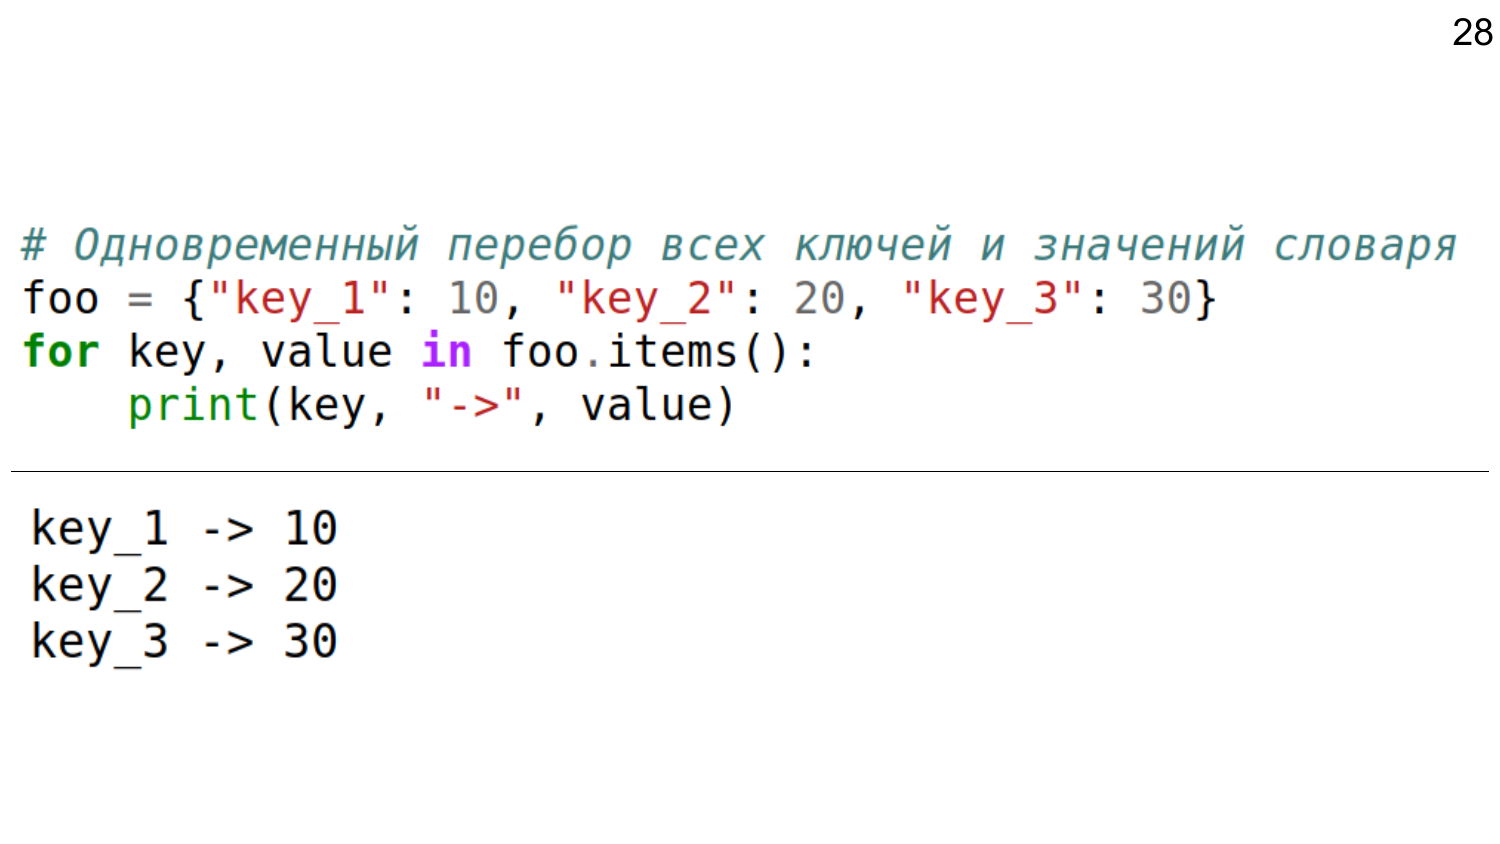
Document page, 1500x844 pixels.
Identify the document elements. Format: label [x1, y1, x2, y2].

picture [10, 210, 1474, 439]
picture [15, 493, 361, 686]
